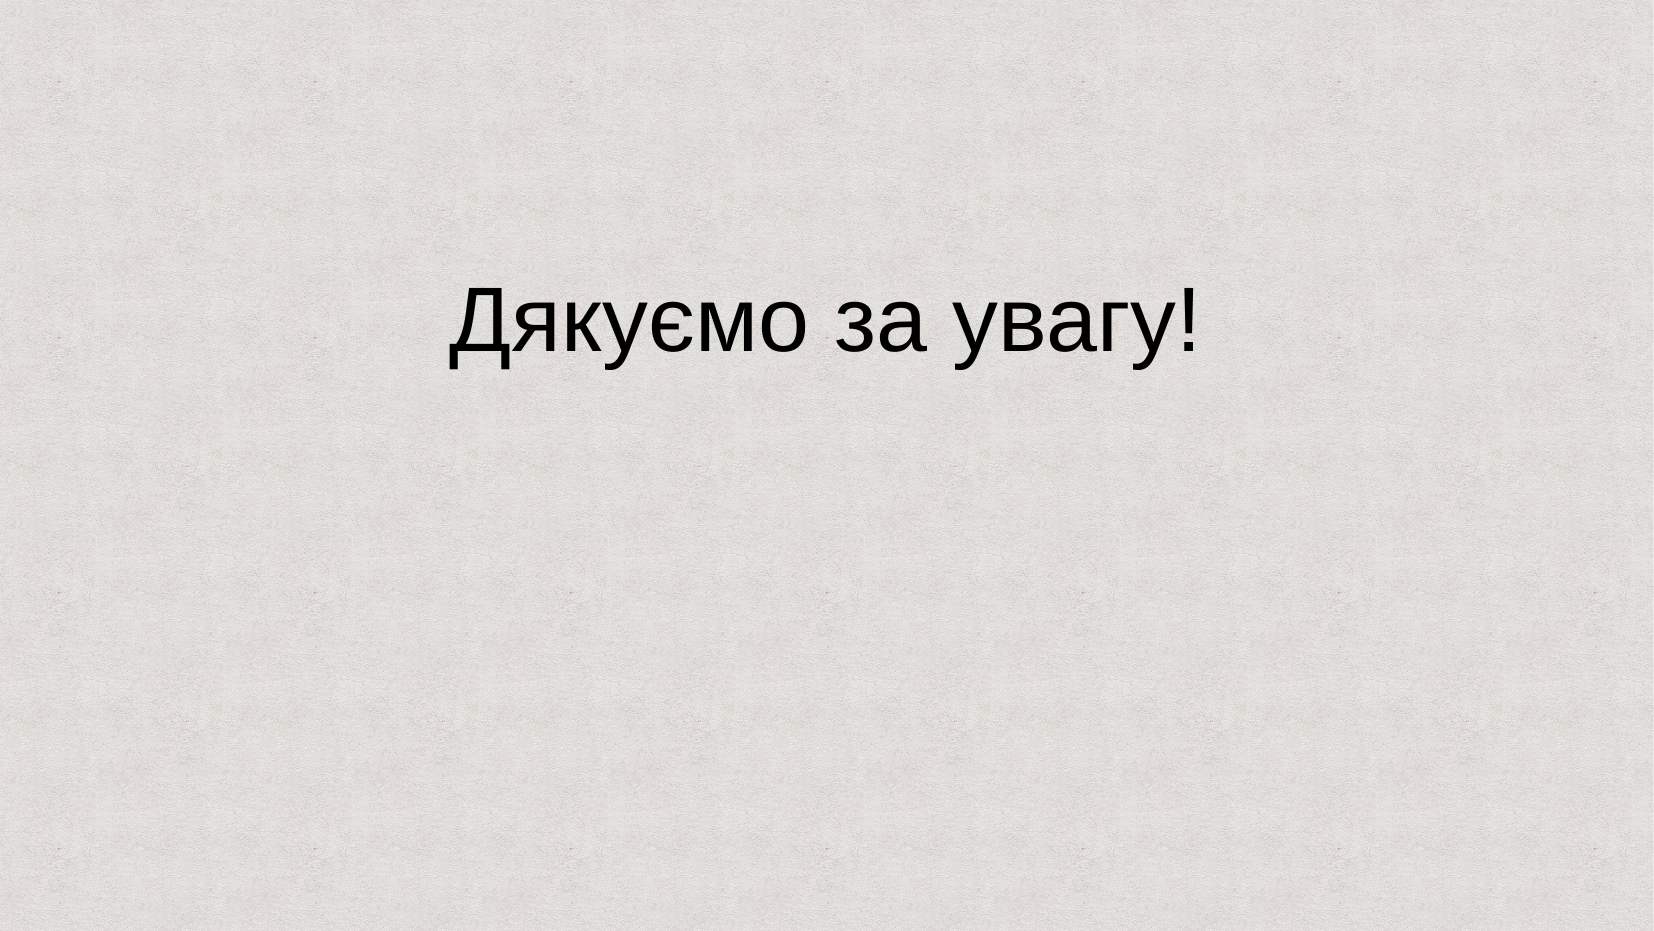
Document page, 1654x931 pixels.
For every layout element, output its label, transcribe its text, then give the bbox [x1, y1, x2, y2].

picture [0, 0, 1654, 931]
title Дякуємо за увагу! [82, 242, 1571, 398]
